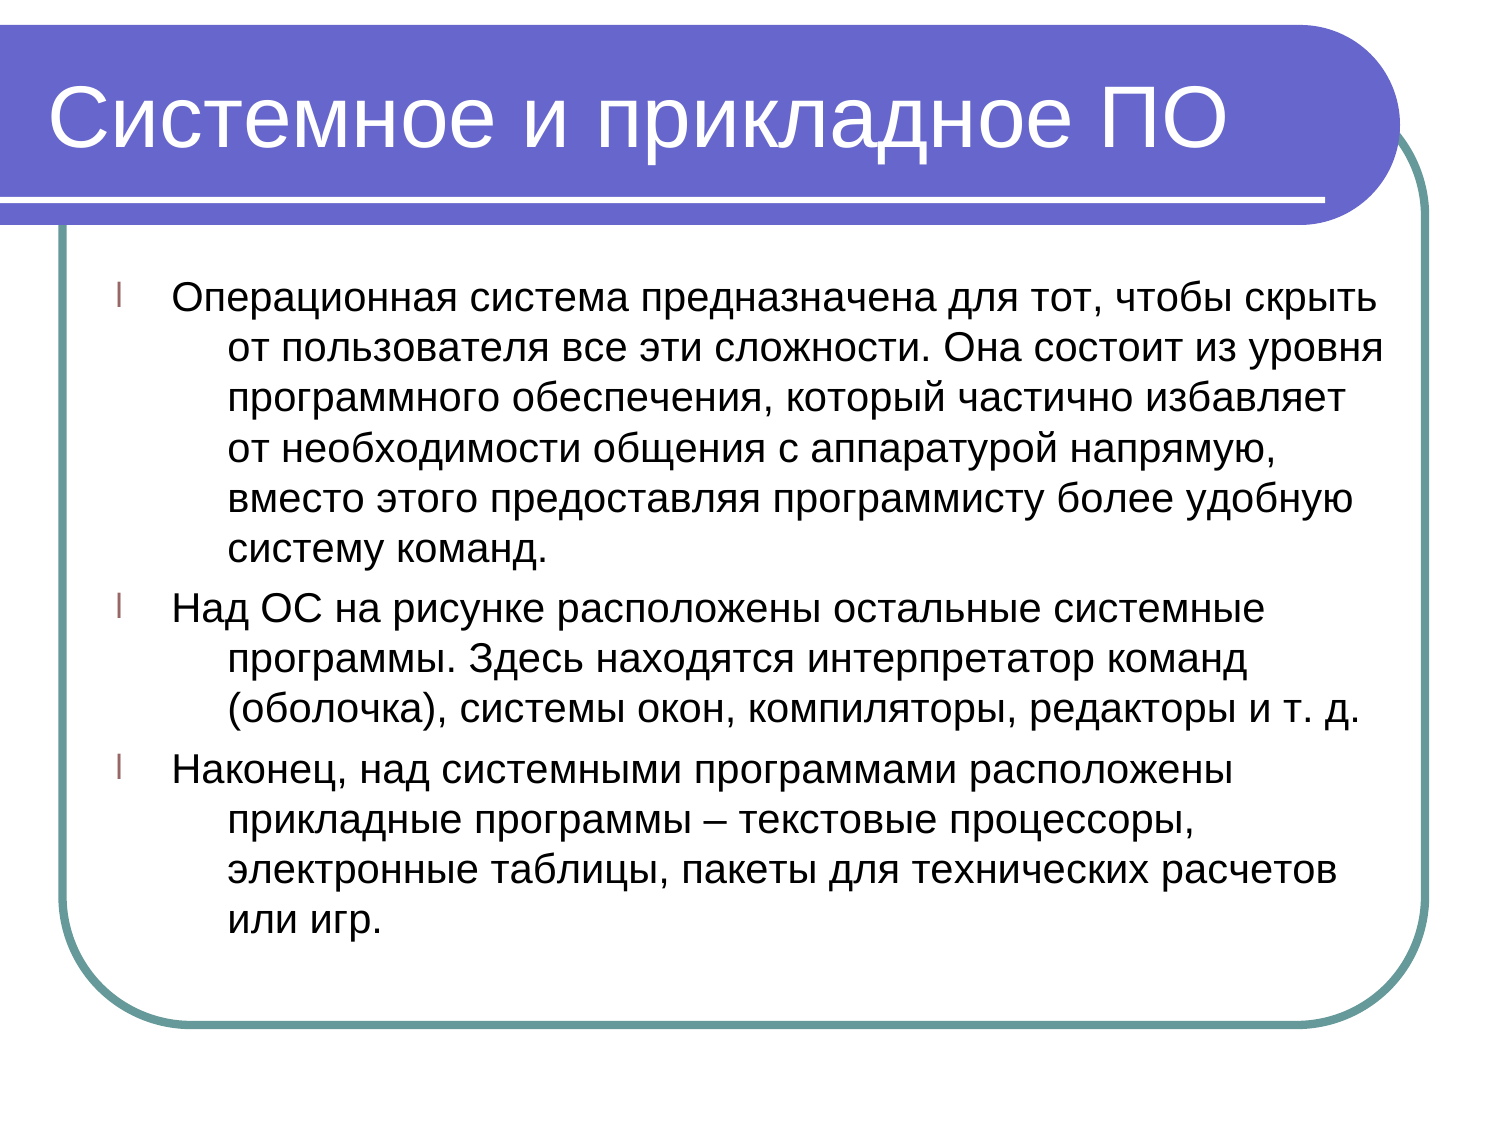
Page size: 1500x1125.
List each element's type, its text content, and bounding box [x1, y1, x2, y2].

title Системное и прикладное ПО [32, 37, 1347, 188]
list Операционная система предназначена для тот, чтобы скрыть от пользователя все эти сложности. Она состоит из уровня программного обеспечения, который частично избавляет от необходимости общения с аппаратурой напрямую, вместо этого предоставляя программисту более удобную систему команд. Над ОС на рисунке расположены остальные системные программы. Здесь находятся интерпретатор команд (оболочка), системы окон, компиляторы, редакторы и т. д. Наконец, над системными программами расположены прикладные программы – текстовые процессоры, электронные таблицы, пакеты для технических расчетов или игр. [99, 262, 1400, 988]
